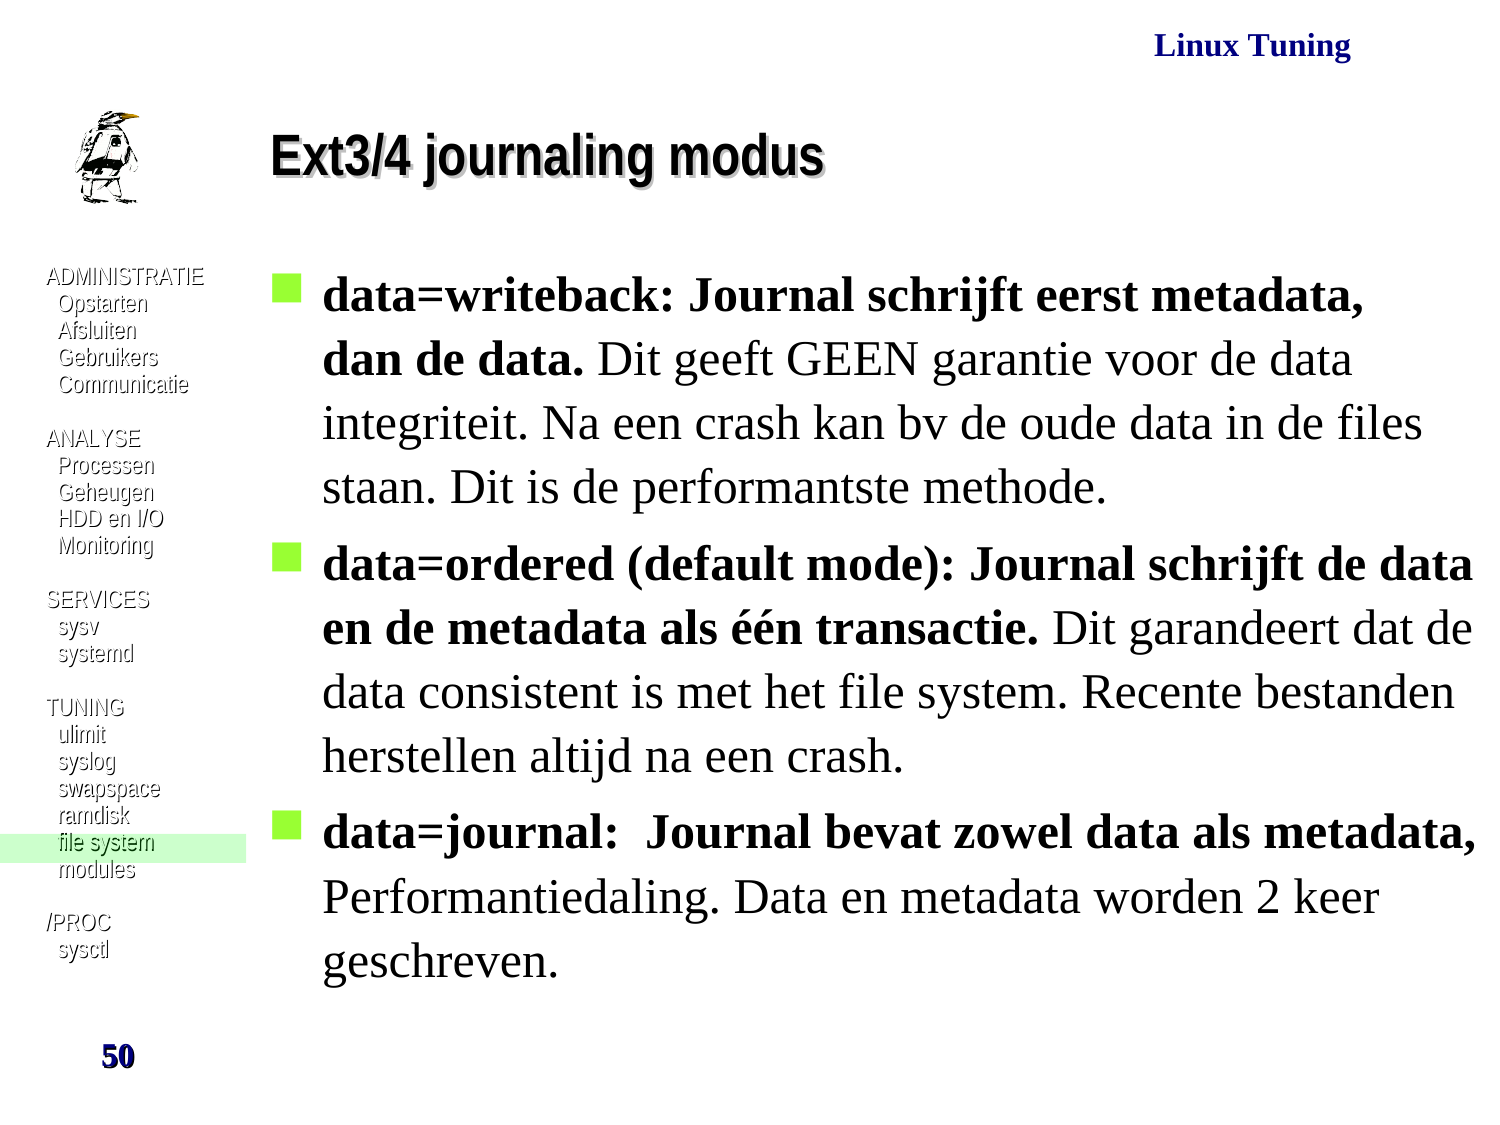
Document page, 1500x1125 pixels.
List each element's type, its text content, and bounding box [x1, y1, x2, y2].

text_box [0, 833, 247, 863]
title Ext3/4 journaling modus [270, 41, 1500, 250]
picture [57, 105, 143, 206]
list data=writeback: Journal schrijft eerst metadata, dan de data. Dit geeft GEEN garantie voor de data integriteit. Na een crash kan bv de oude data in de files staan. Dit is de performantste methode. data=ordered (default mode): Journal schrijft de data en de metadata als één transactie. Dit garandeert dat de data consistent is met het file system. Recente bestanden herstellen altijd na een crash. data=journal: Journal bevat zowel data als metadata, Performantiedaling. Data en metadata worden 2 keer geschreven. [268, 258, 1490, 1009]
